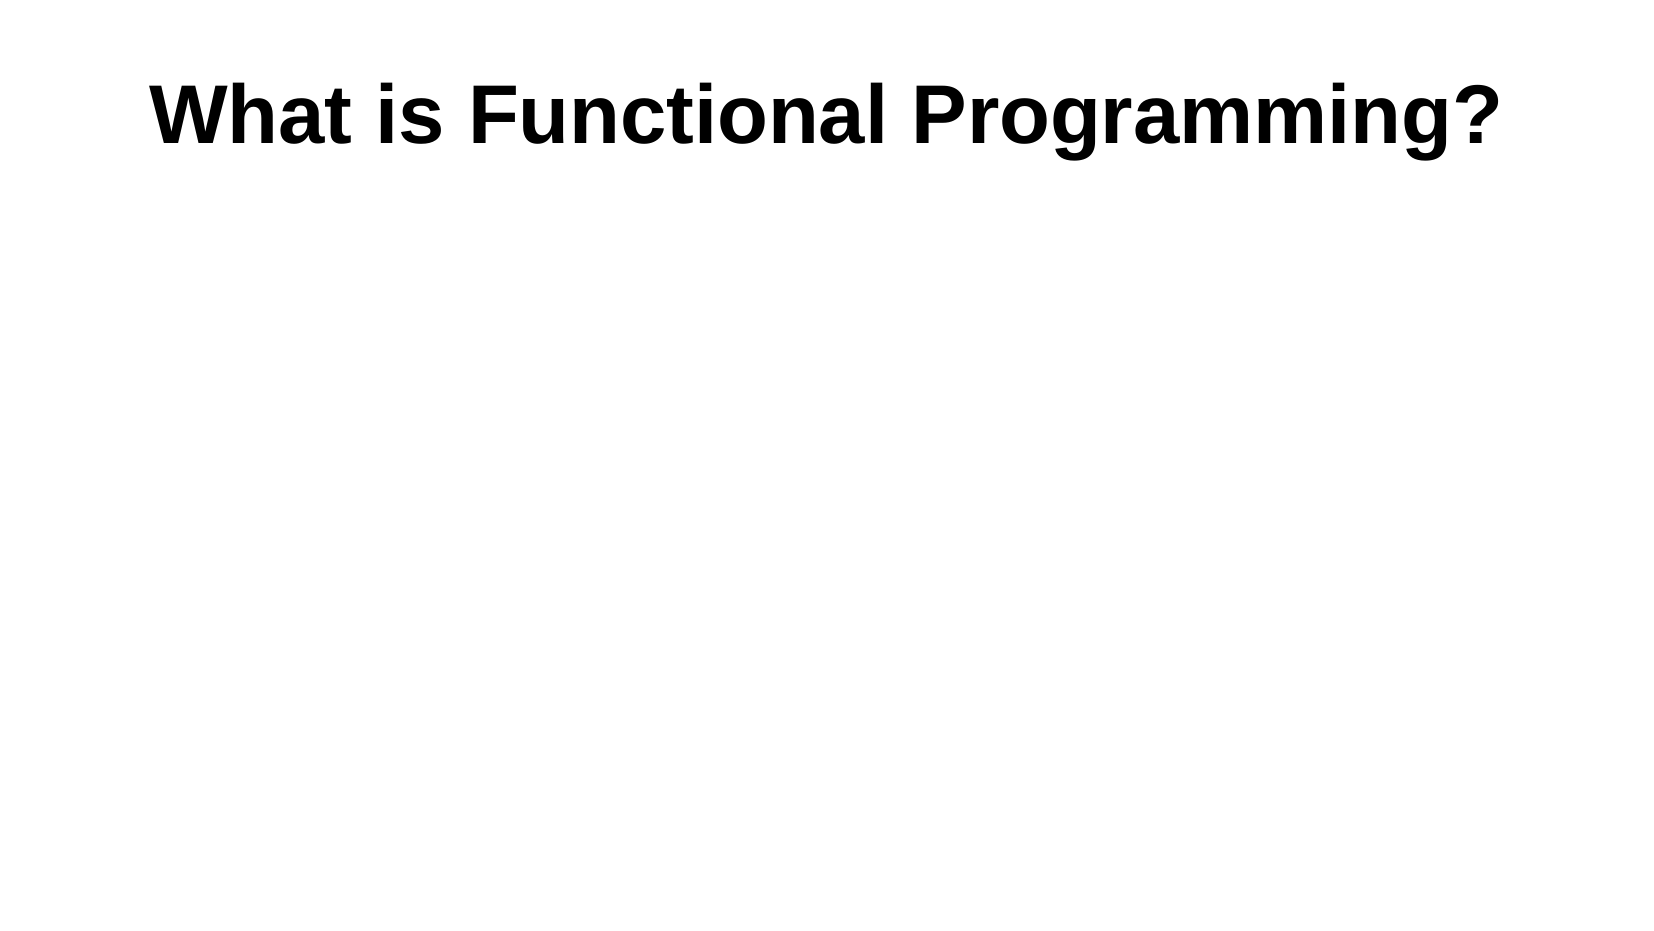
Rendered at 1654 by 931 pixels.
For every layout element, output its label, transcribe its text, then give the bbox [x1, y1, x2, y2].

title What is Functional Programming? [82, 37, 1571, 193]
